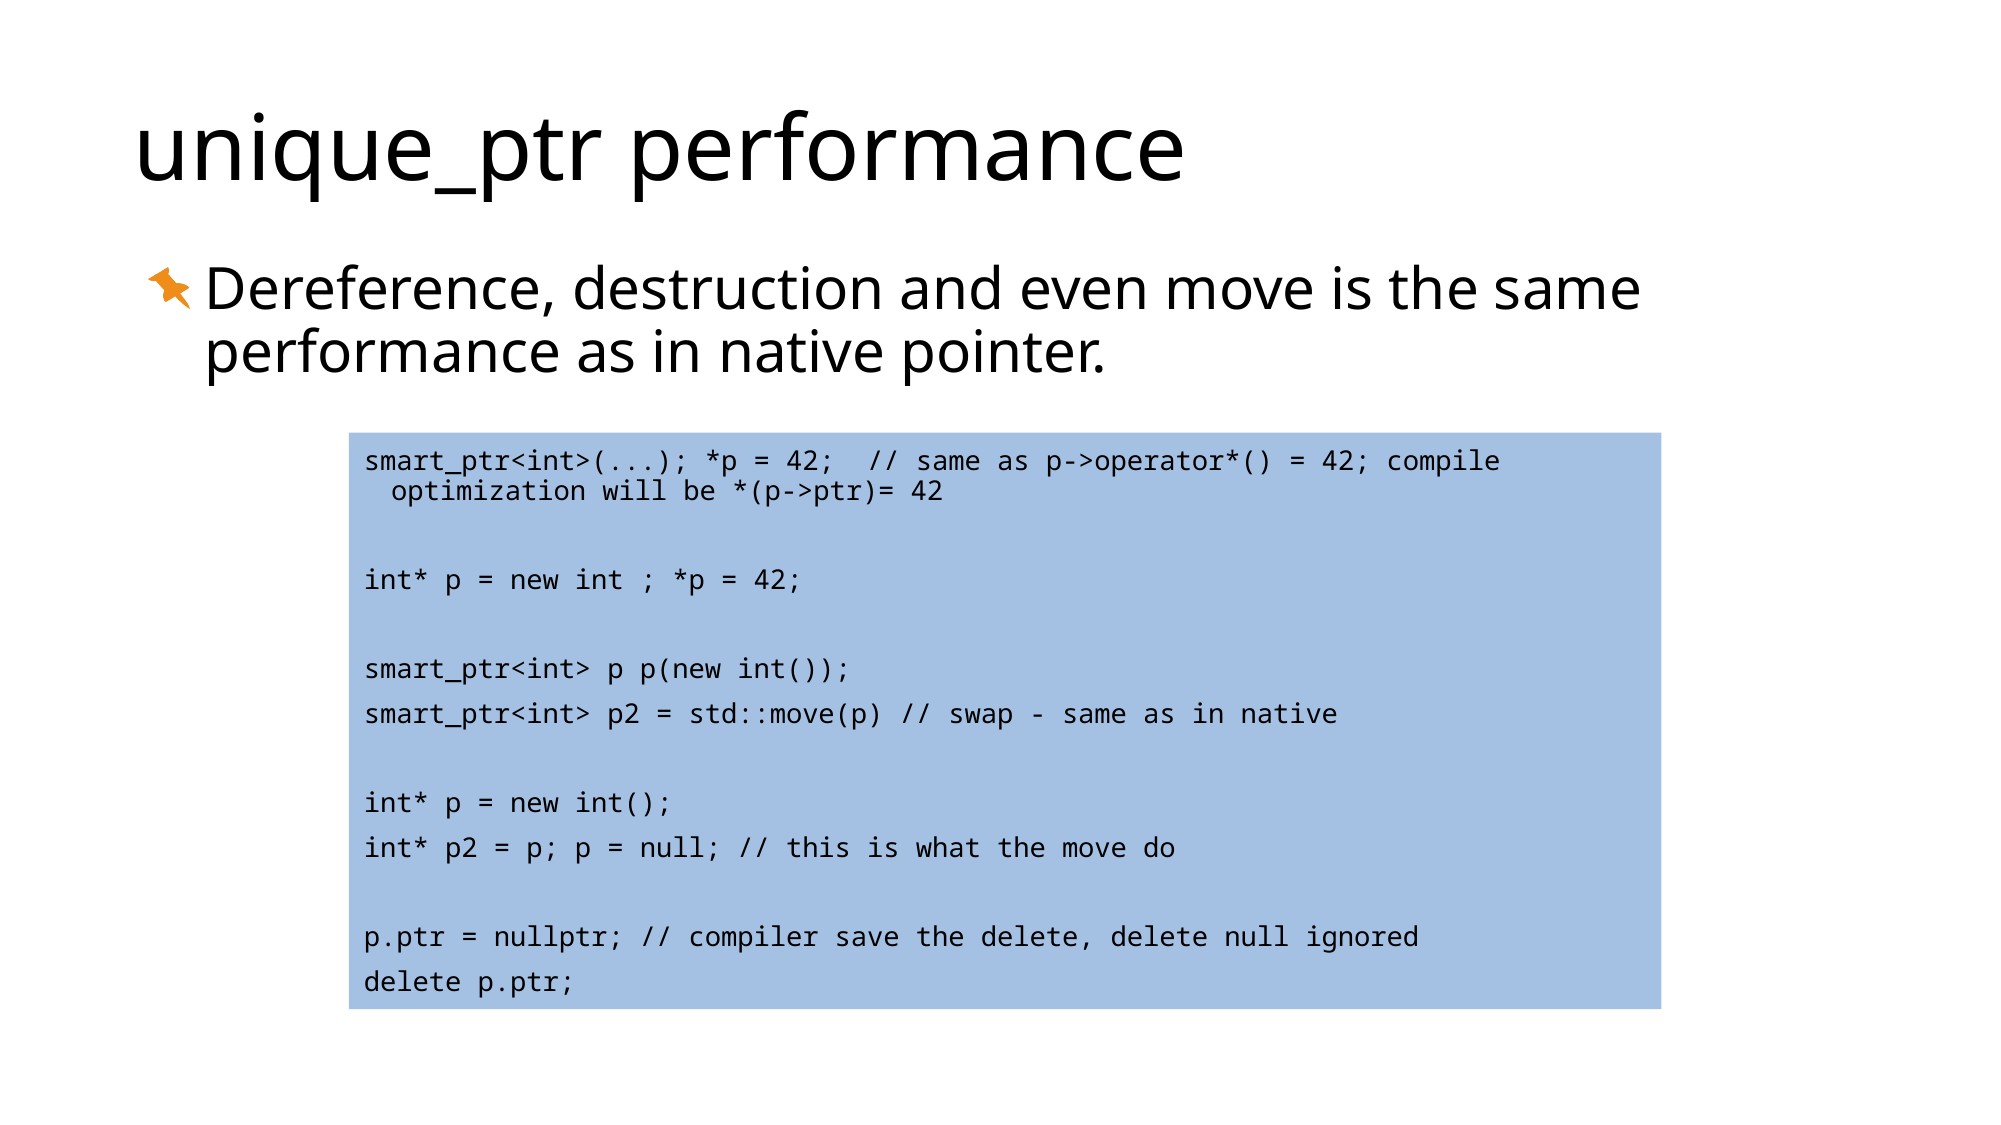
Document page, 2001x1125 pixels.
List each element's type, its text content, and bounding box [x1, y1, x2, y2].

list Dereference, destruction and even move is the same performance as in native pointer. [133, 245, 1882, 621]
list smart_ptr<int>(...); *p = 42; // same as p->operator*() = 42; compile optimization will be *(p->ptr)= 42 int* p = new int ; *p = 42; smart_ptr<int> p p(new int()); smart_ptr<int> p2 = std::move(p) // swap - same as in native int* p = new int(); int* p2 = p; p = null; // this is what the move do p.ptr = nullptr; // compiler save the delete, delete null ignored delete p.ptr; [348, 432, 1662, 1010]
title unique_ptr performance [133, 90, 1867, 209]
